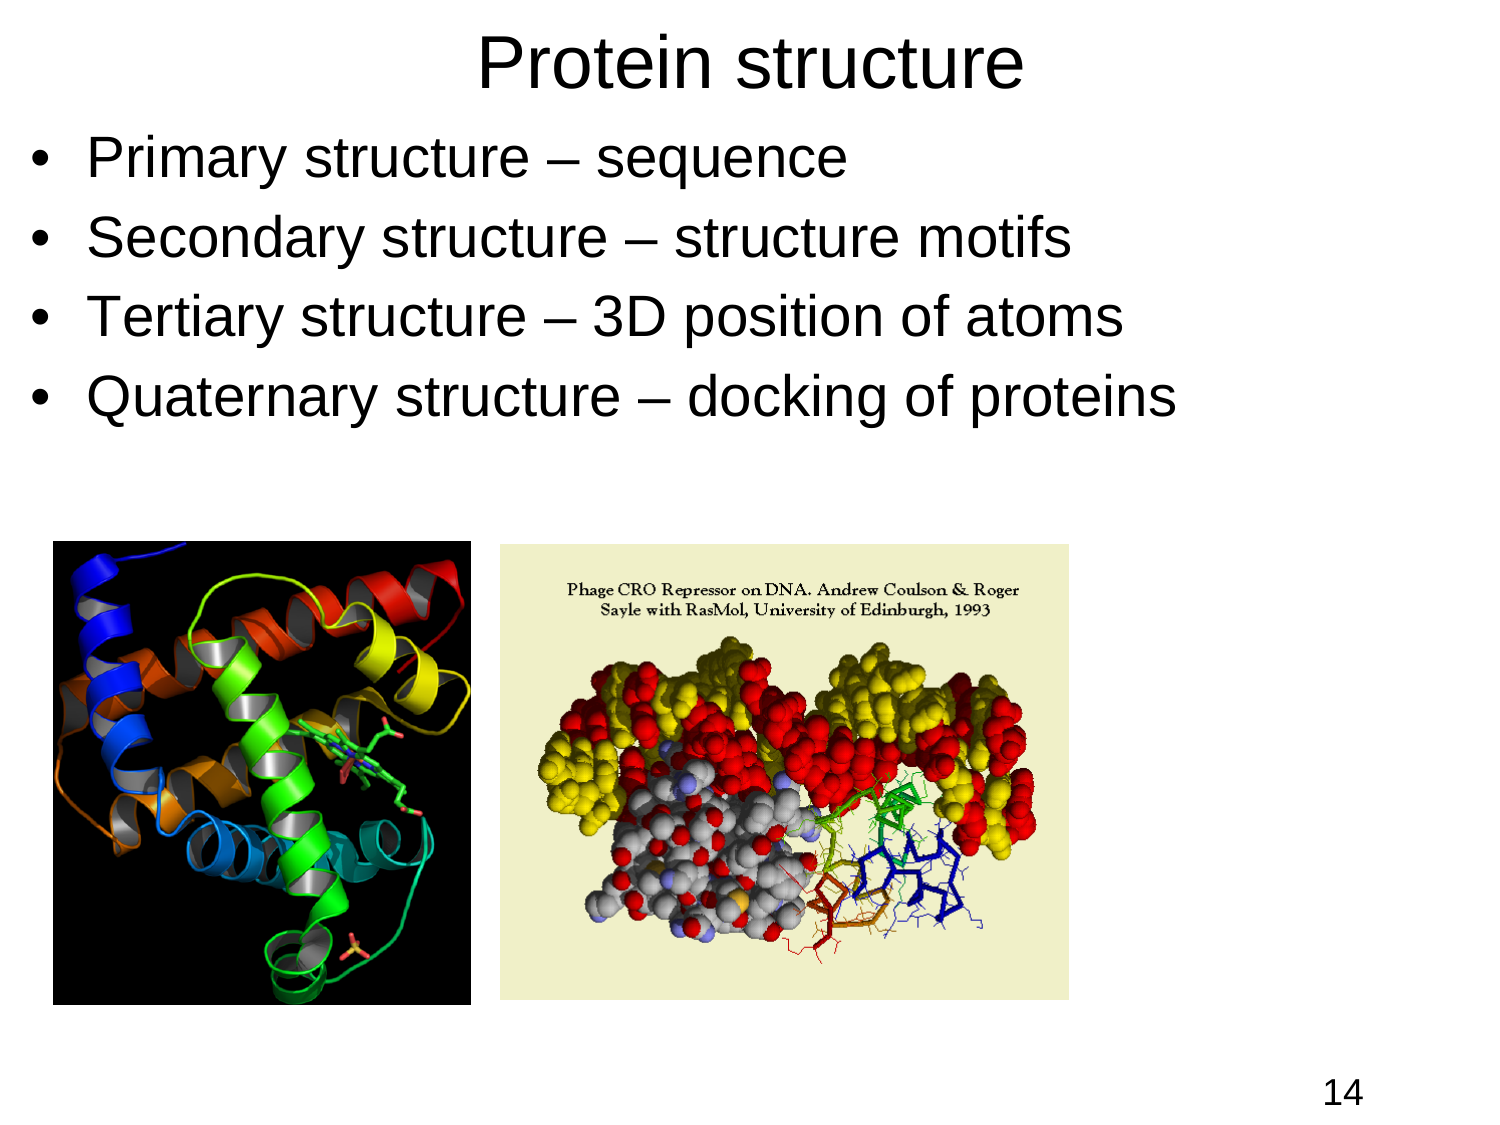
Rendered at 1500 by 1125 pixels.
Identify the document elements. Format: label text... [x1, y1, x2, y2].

list Primary structure – sequence Secondary structure – structure motifs Tertiary structure – 3D position of atoms Quaternary structure – docking of proteins [30, 124, 1500, 1111]
picture [500, 544, 1069, 1000]
title Protein structure [19, 9, 1485, 116]
picture [53, 541, 471, 1005]
